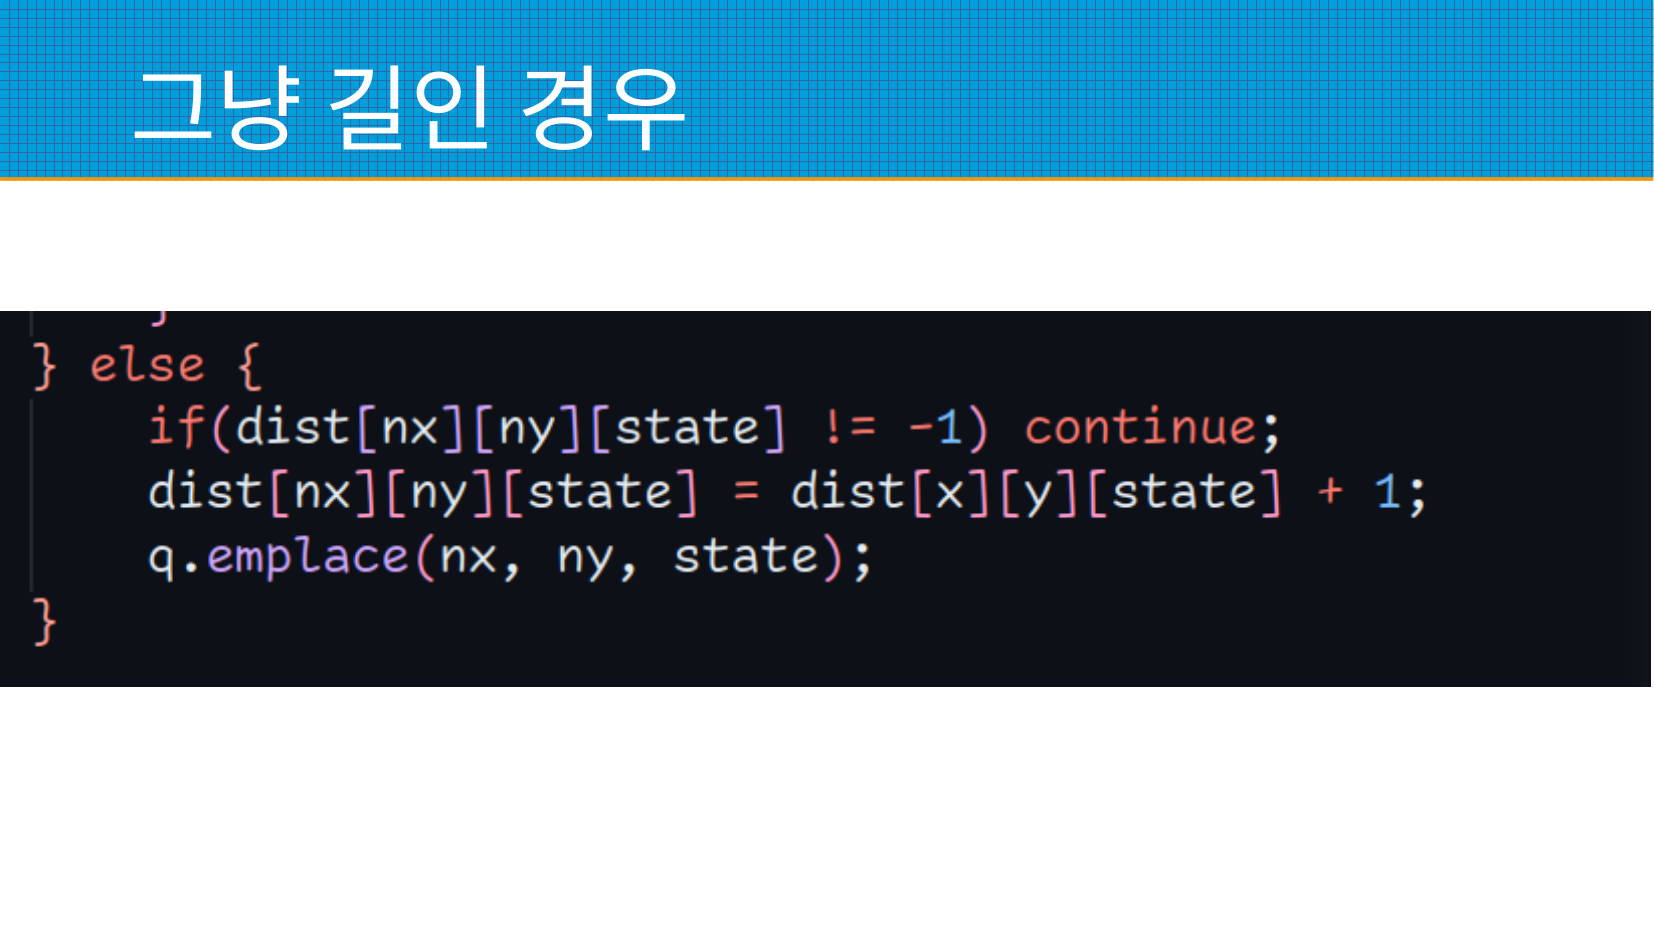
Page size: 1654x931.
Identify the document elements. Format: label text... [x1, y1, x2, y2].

picture [0, 311, 1651, 687]
title 그냥 길인 경우 [82, 14, 1571, 171]
